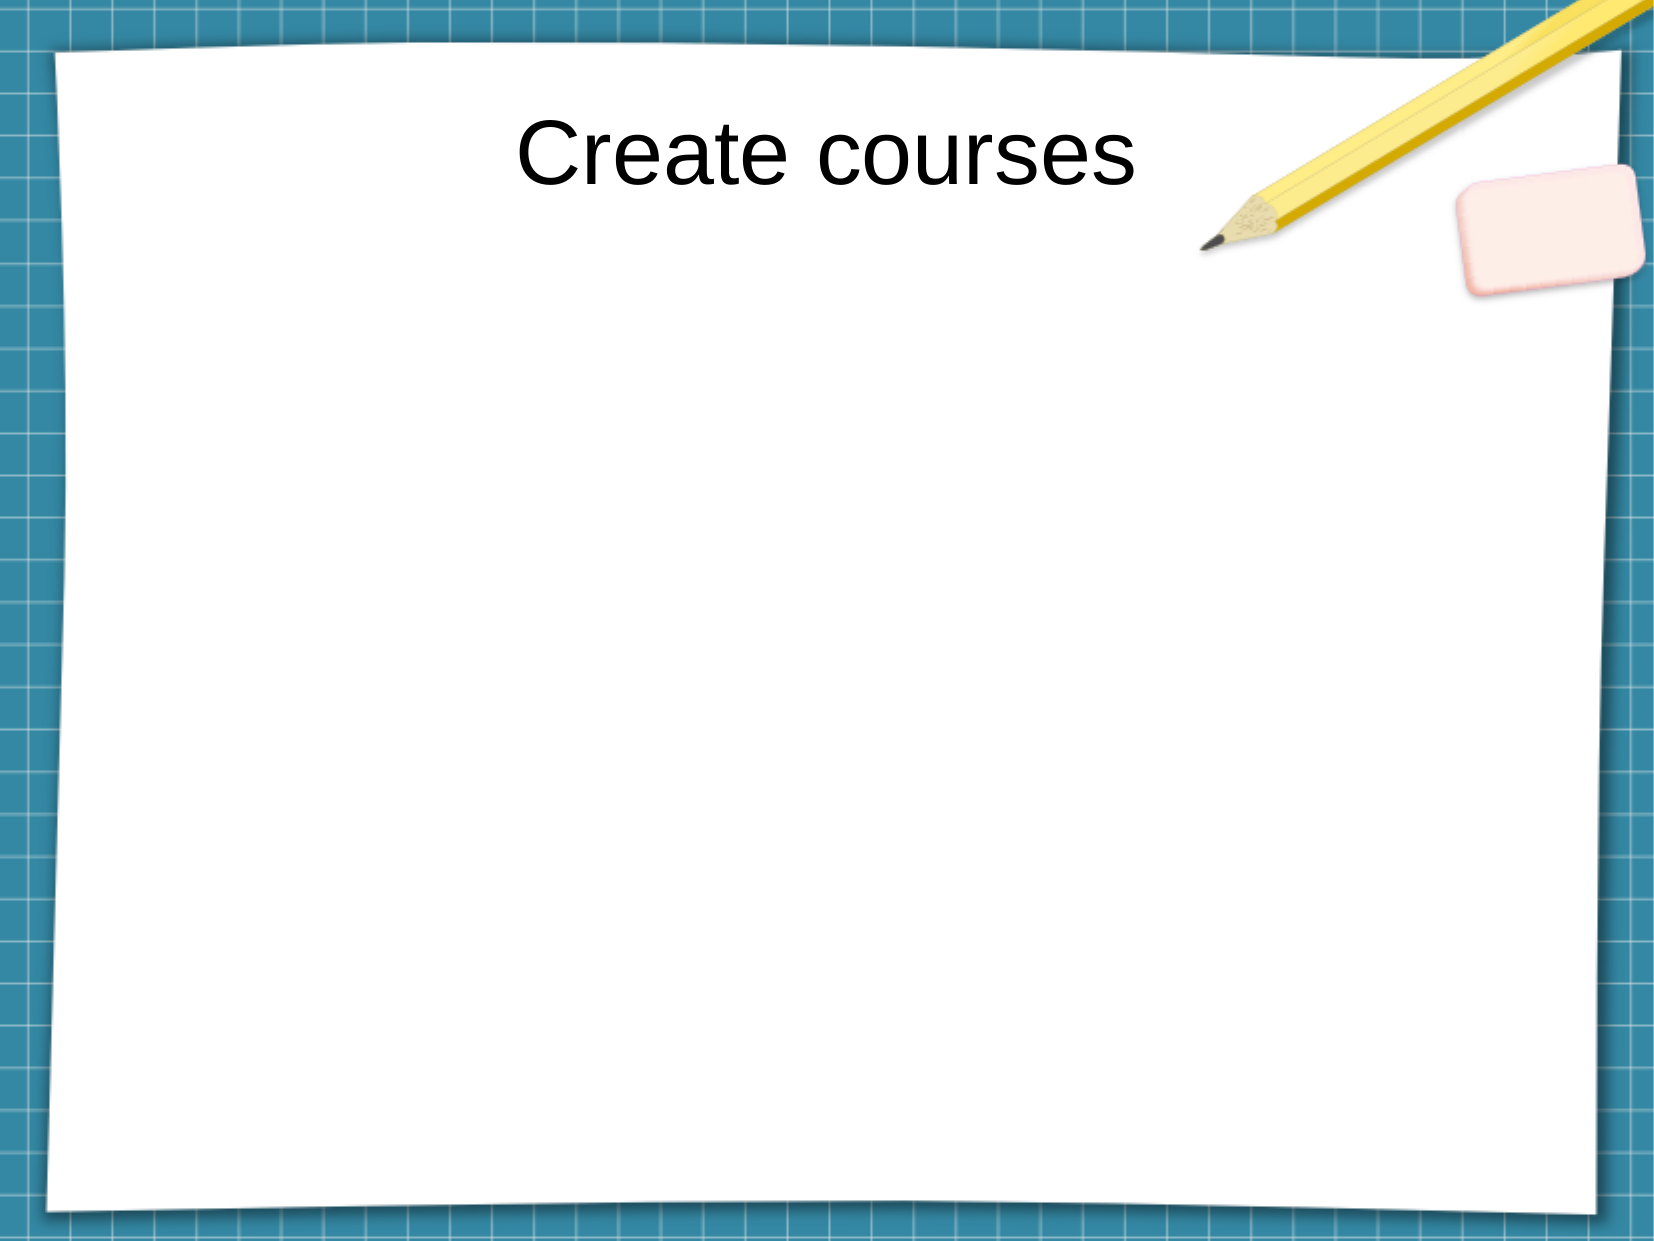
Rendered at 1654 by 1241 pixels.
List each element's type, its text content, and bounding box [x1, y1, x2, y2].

picture [0, 0, 1654, 1241]
title Create courses [82, 49, 1571, 257]
